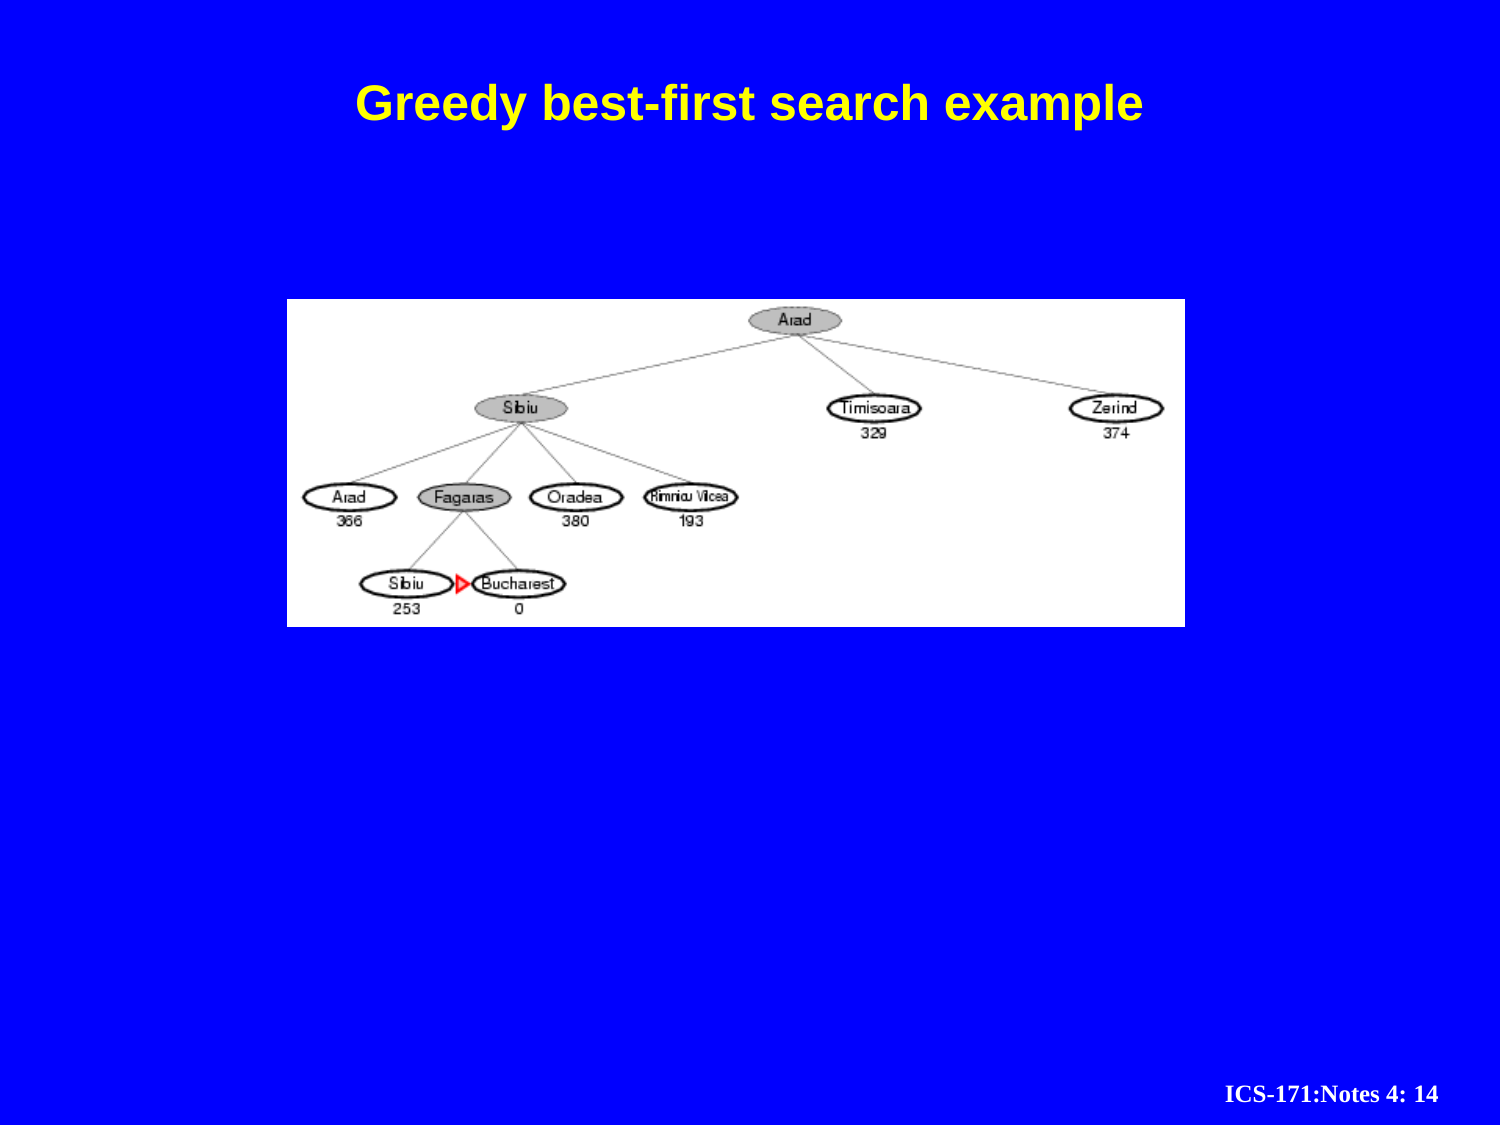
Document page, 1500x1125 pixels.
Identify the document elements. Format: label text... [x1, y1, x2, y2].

picture [287, 299, 1185, 627]
title Greedy best-first search example [112, 49, 1388, 150]
